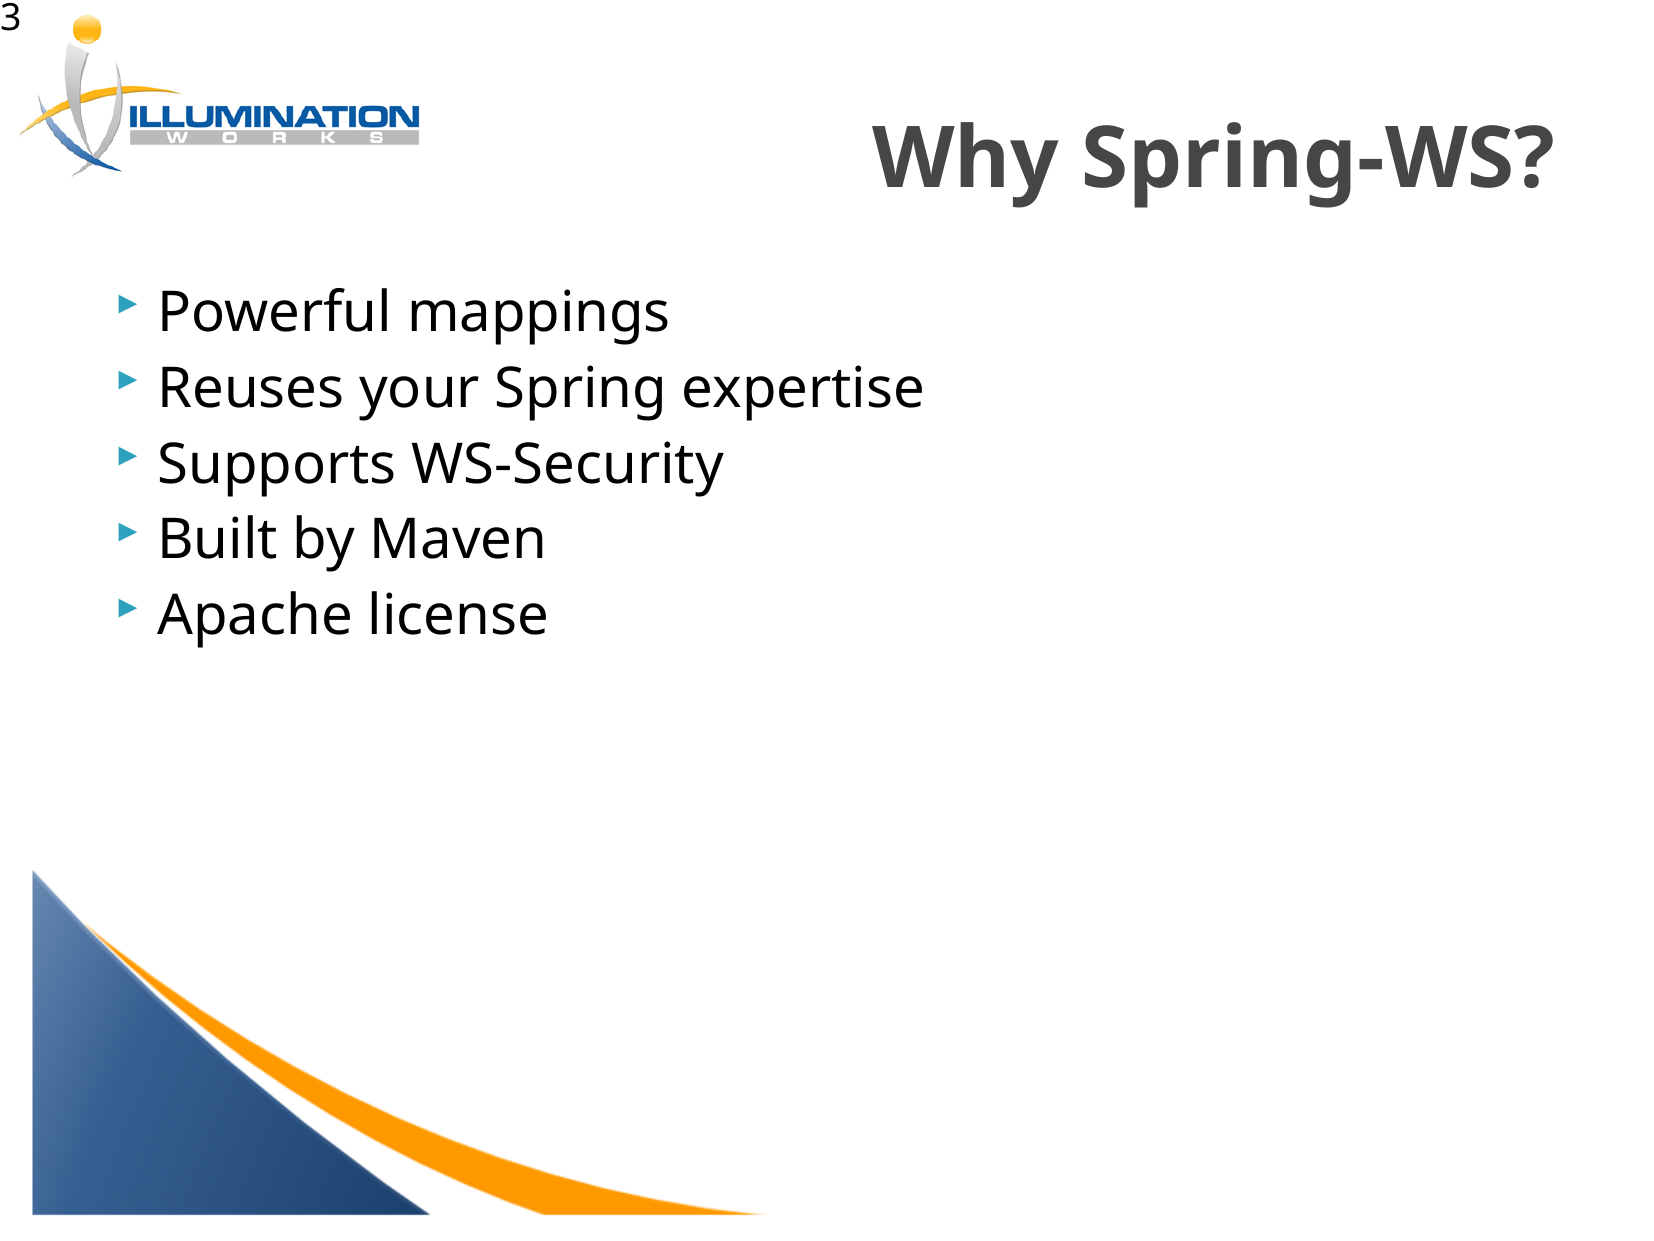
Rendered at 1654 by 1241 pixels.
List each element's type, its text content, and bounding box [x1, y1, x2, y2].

picture [21, 839, 767, 1221]
title Why Spring-WS? [82, 49, 1571, 257]
list Powerful mappings Reuses your Spring expertise Supports WS-Security Built by Maven Apache license [82, 267, 1571, 1087]
picture [0, 0, 435, 193]
